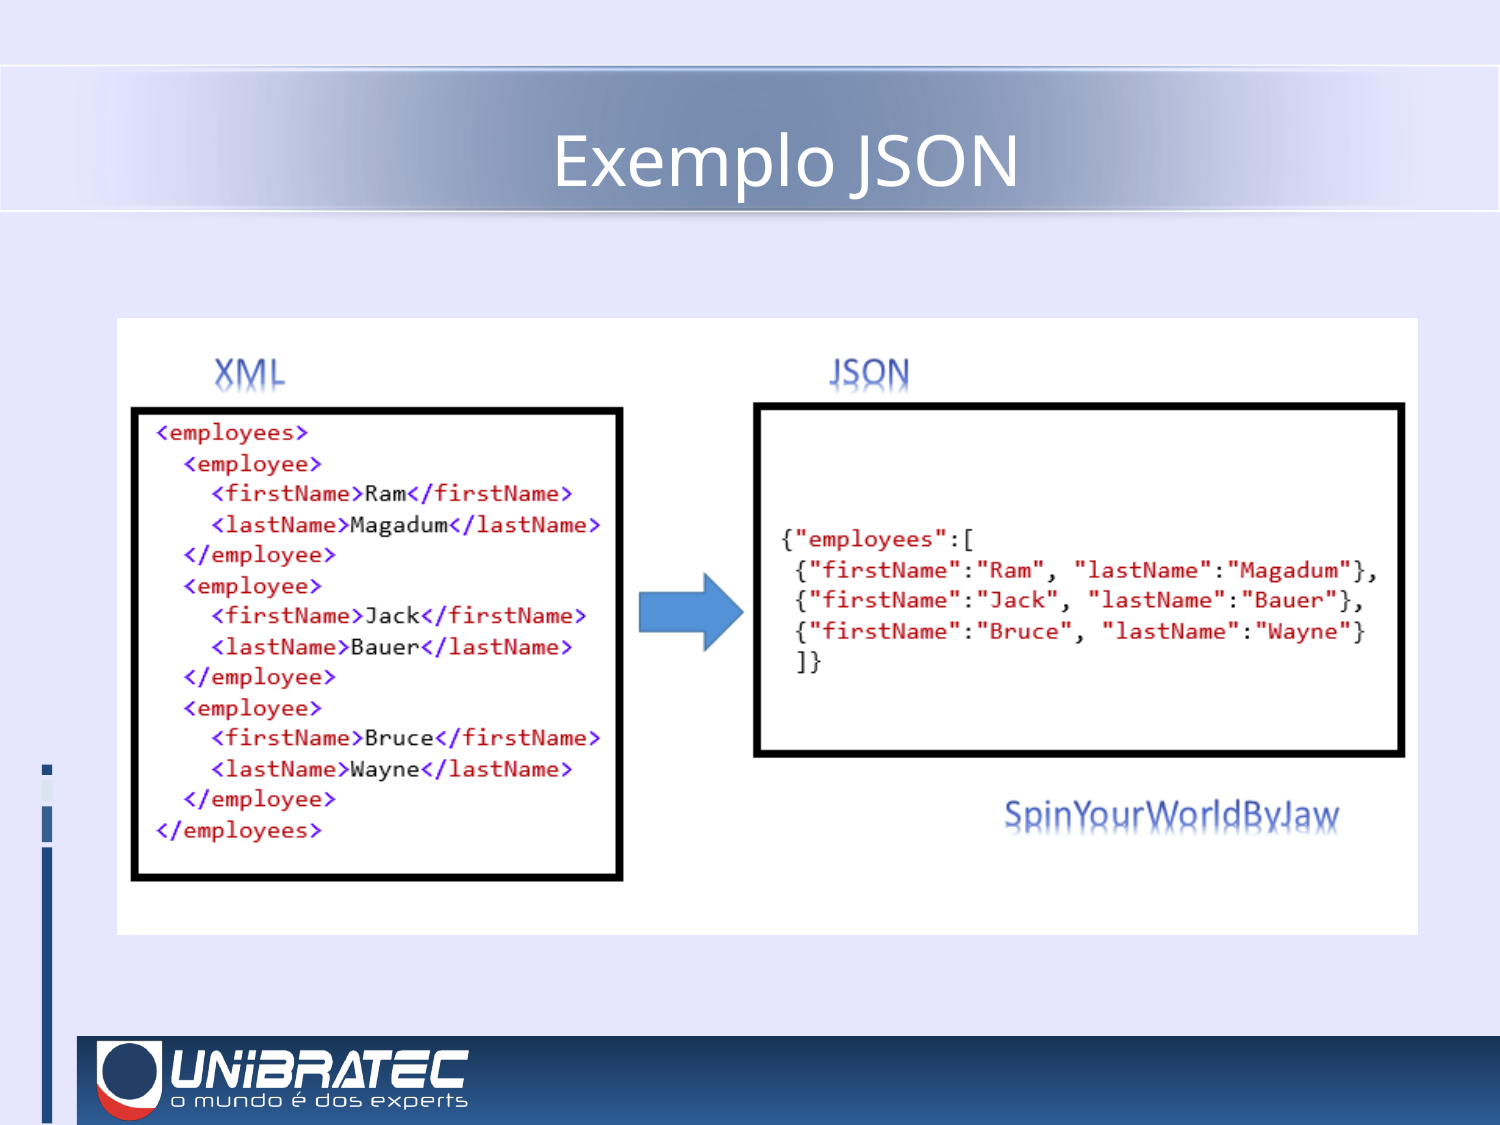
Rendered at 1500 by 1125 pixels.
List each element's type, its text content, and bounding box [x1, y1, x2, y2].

title Exemplo JSON [150, 84, 1424, 233]
picture [96, 1040, 469, 1121]
picture [0, 58, 1500, 227]
picture [117, 318, 1418, 935]
